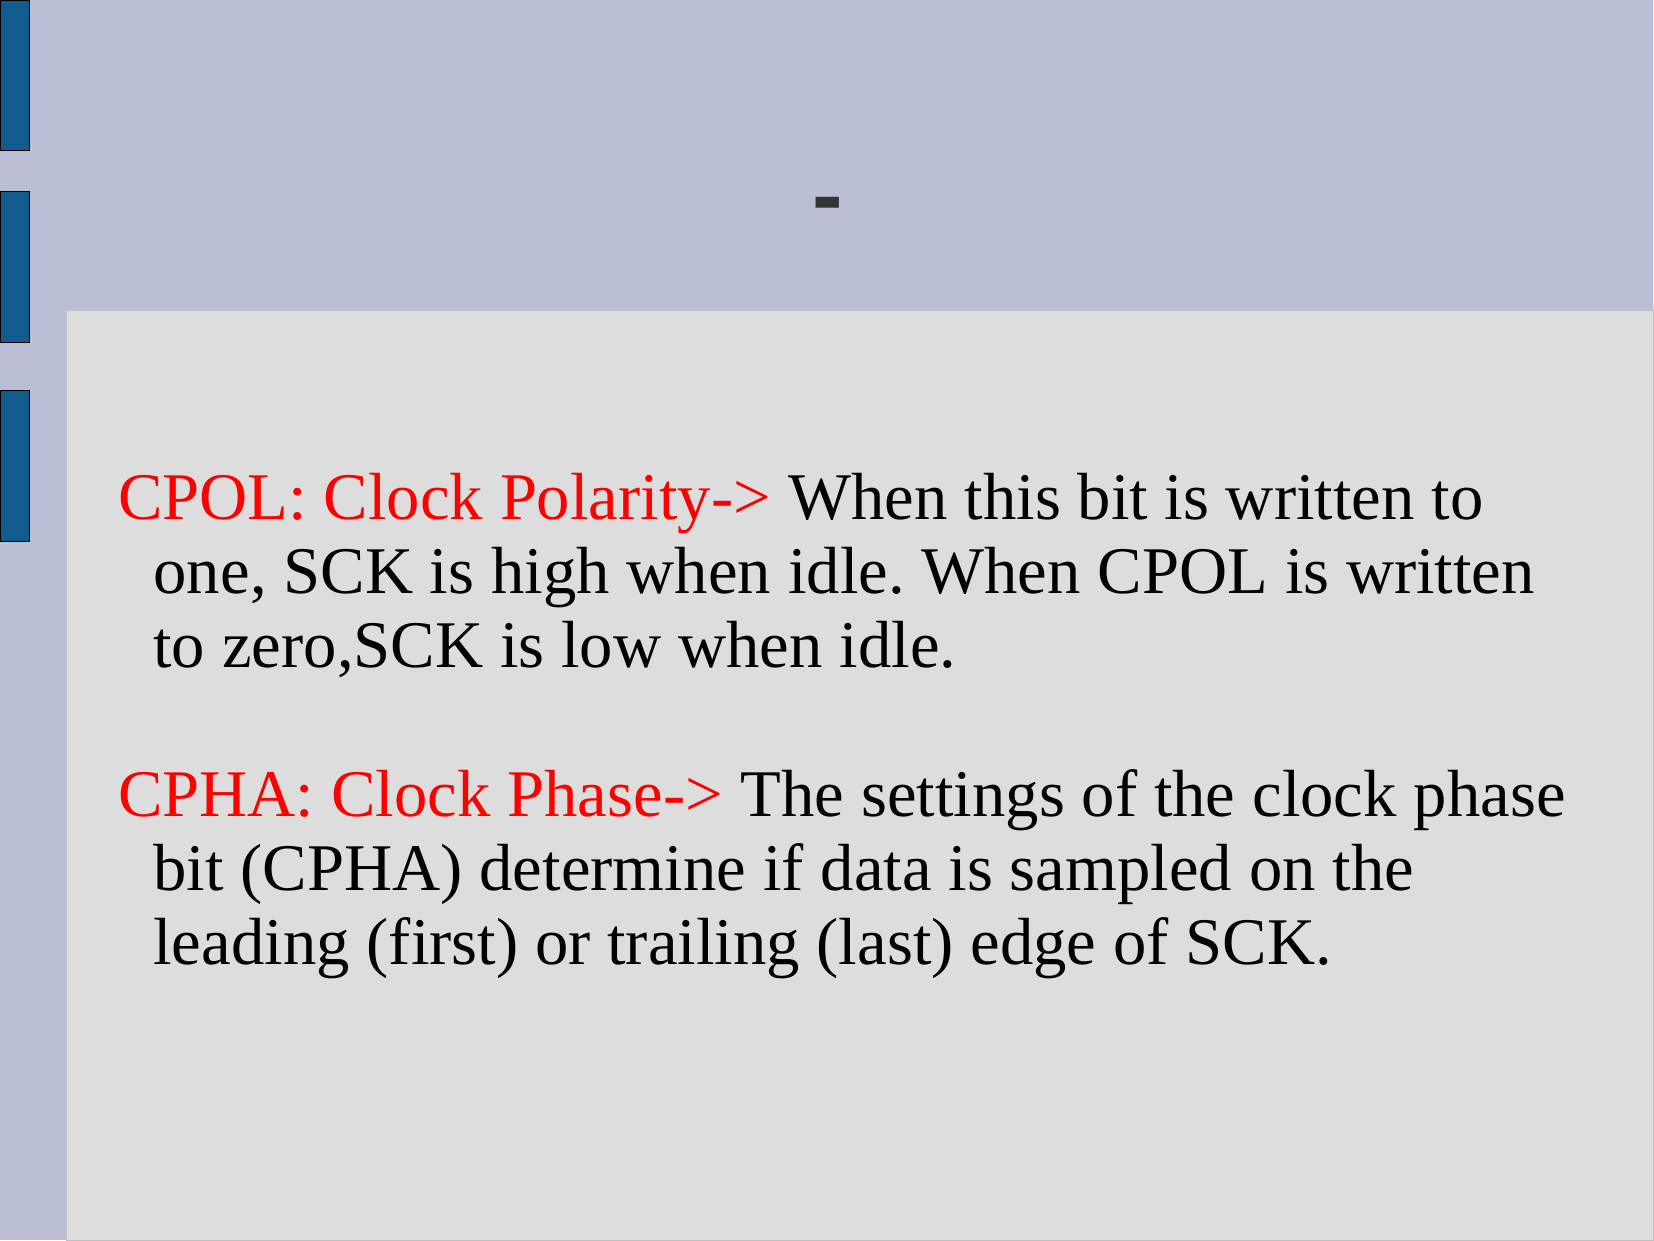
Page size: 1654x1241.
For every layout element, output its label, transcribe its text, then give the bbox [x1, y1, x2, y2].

text_box CPOL: Clock Polarity-> When this bit is written to one, SCK is high when idle. When CPOL is written to zero,SCK is low when idle. CPHA: Clock Phase-> The settings of the clock phase bit (CPHA) determine if data is sampled on the leading (first) or trailing (last) edge of SCK. [82, 337, 1571, 1102]
title - [121, 98, 1534, 291]
